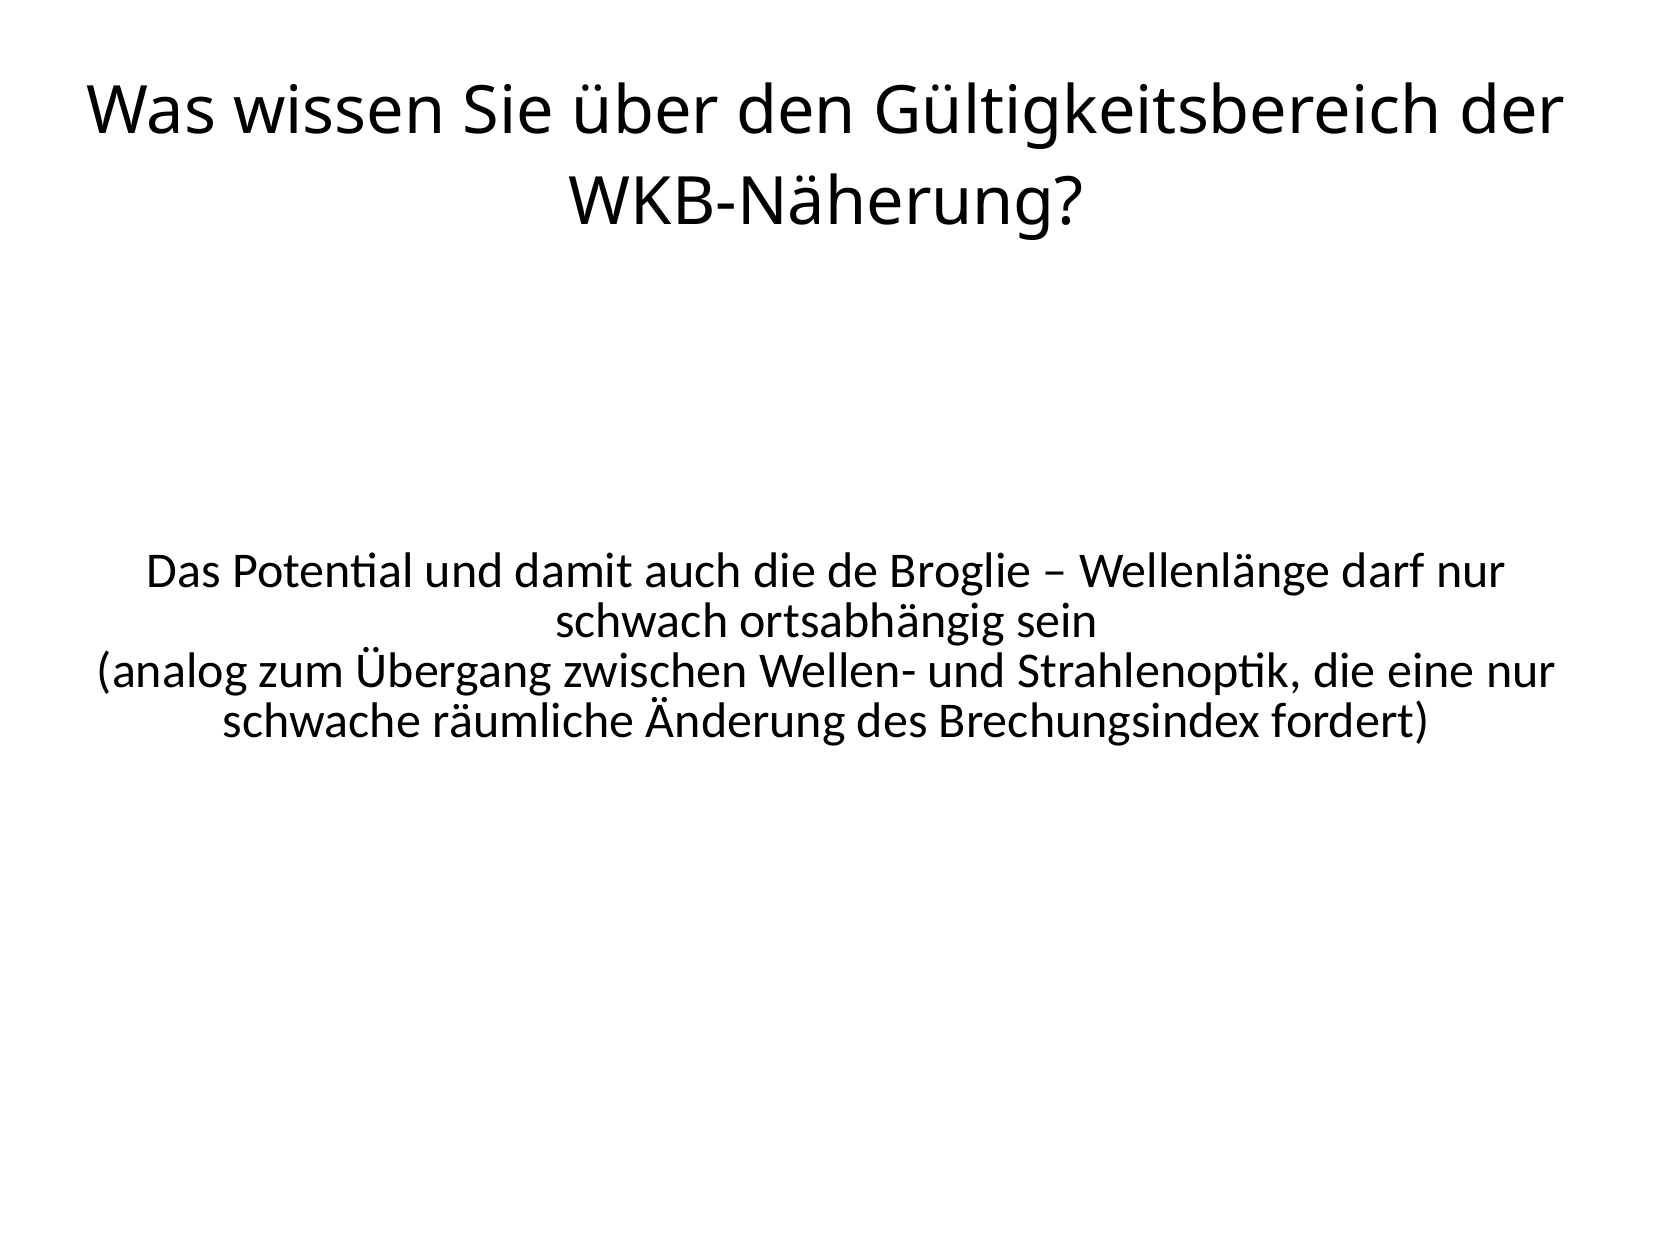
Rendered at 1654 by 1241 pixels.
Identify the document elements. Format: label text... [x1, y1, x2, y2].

title Was wissen Sie über den Gültigkeitsbereich der WKB-Näherung? [82, 49, 1571, 257]
subtitle Das Potential und damit auch die de Broglie – Wellenlänge darf nur schwach ortsabhängig sein (analog zum Übergang zwischen Wellen- und Strahlenoptik, die eine nur schwache räumliche Änderung des Brechungsindex fordert) [82, 290, 1571, 1010]
